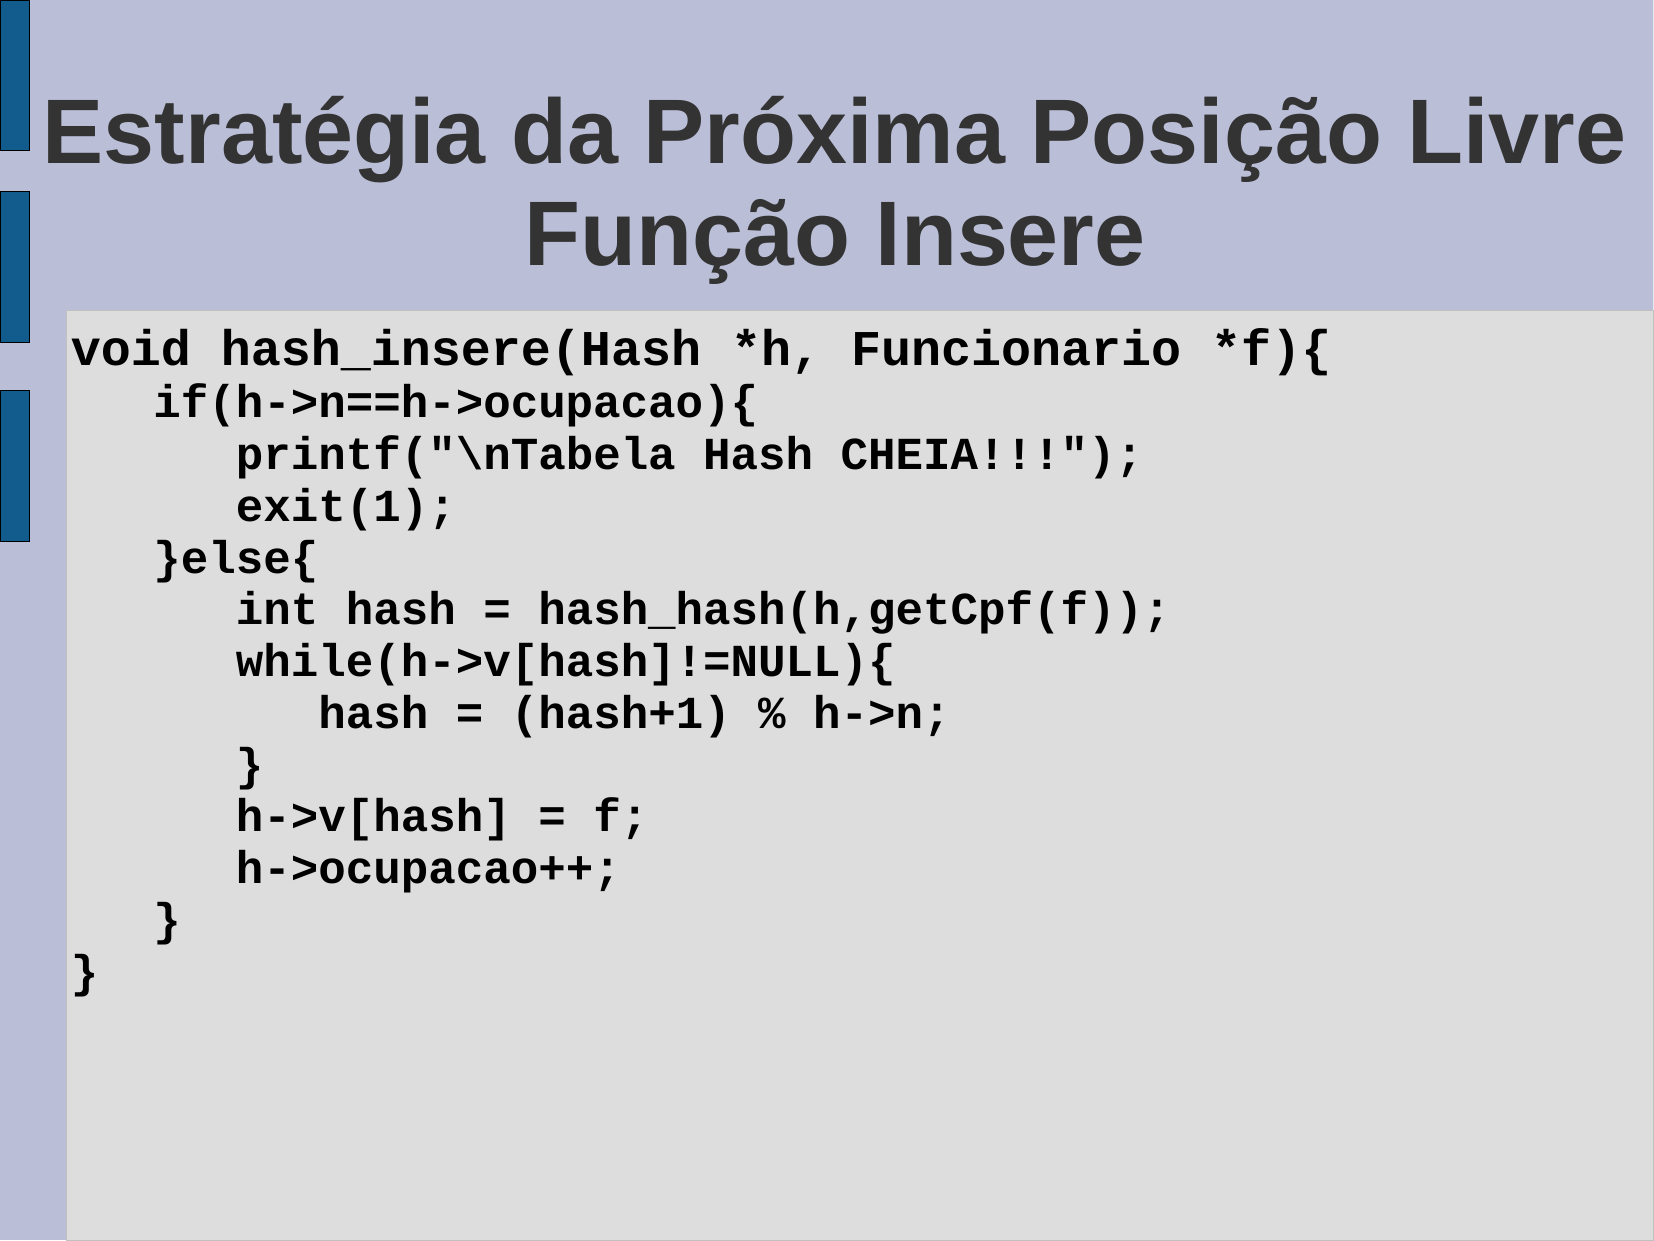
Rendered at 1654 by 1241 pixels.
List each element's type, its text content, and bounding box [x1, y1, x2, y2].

title Estratégia da Próxima Posição Livre Função Insere [23, 79, 1648, 287]
list void hash_insere(Hash *h, Funcionario *f){ if(h->n==h->ocupacao){ printf("\nTabela Hash CHEIA!!!"); exit(1); }else{ int hash = hash_hash(h,getCpf(f)); while(h->v[hash]!=NULL){ hash = (hash+1) % h->n; } h->v[hash] = f; h->ocupacao++; } } [70, 323, 1636, 1053]
